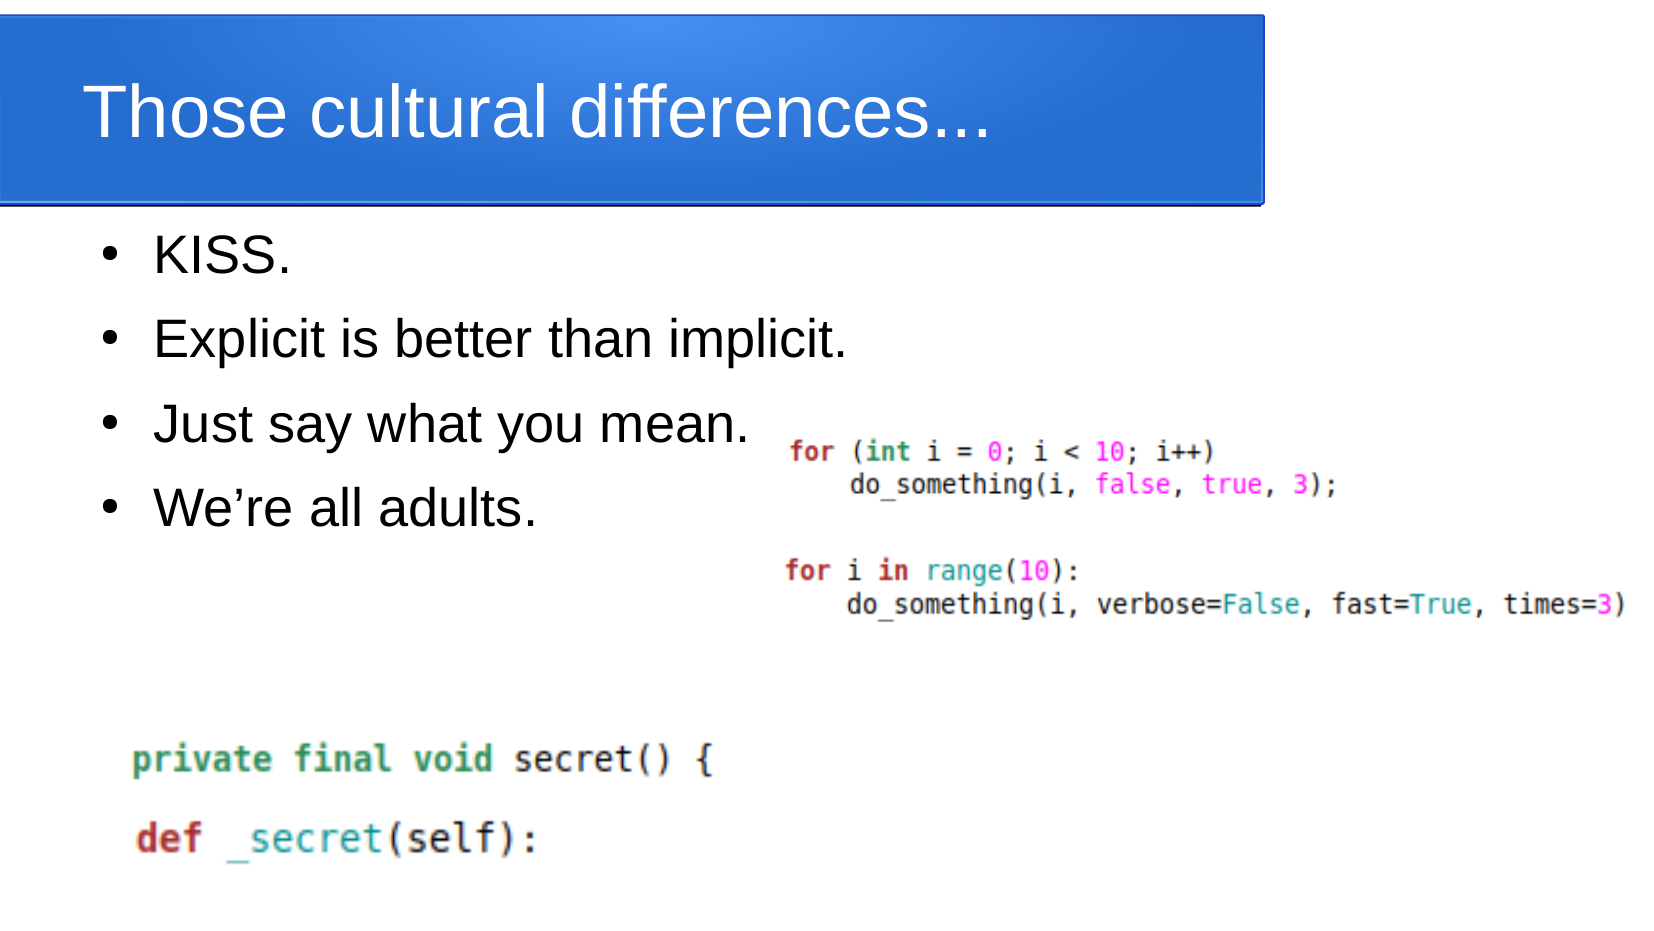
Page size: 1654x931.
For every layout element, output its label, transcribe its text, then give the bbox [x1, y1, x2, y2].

picture [109, 811, 556, 871]
picture [765, 419, 1648, 636]
title Those cultural differences... [82, 35, 1235, 189]
picture [57, 739, 730, 785]
list KISS. Explicit is better than implicit. Just say what you mean. We’re all adults. [82, 224, 1571, 764]
